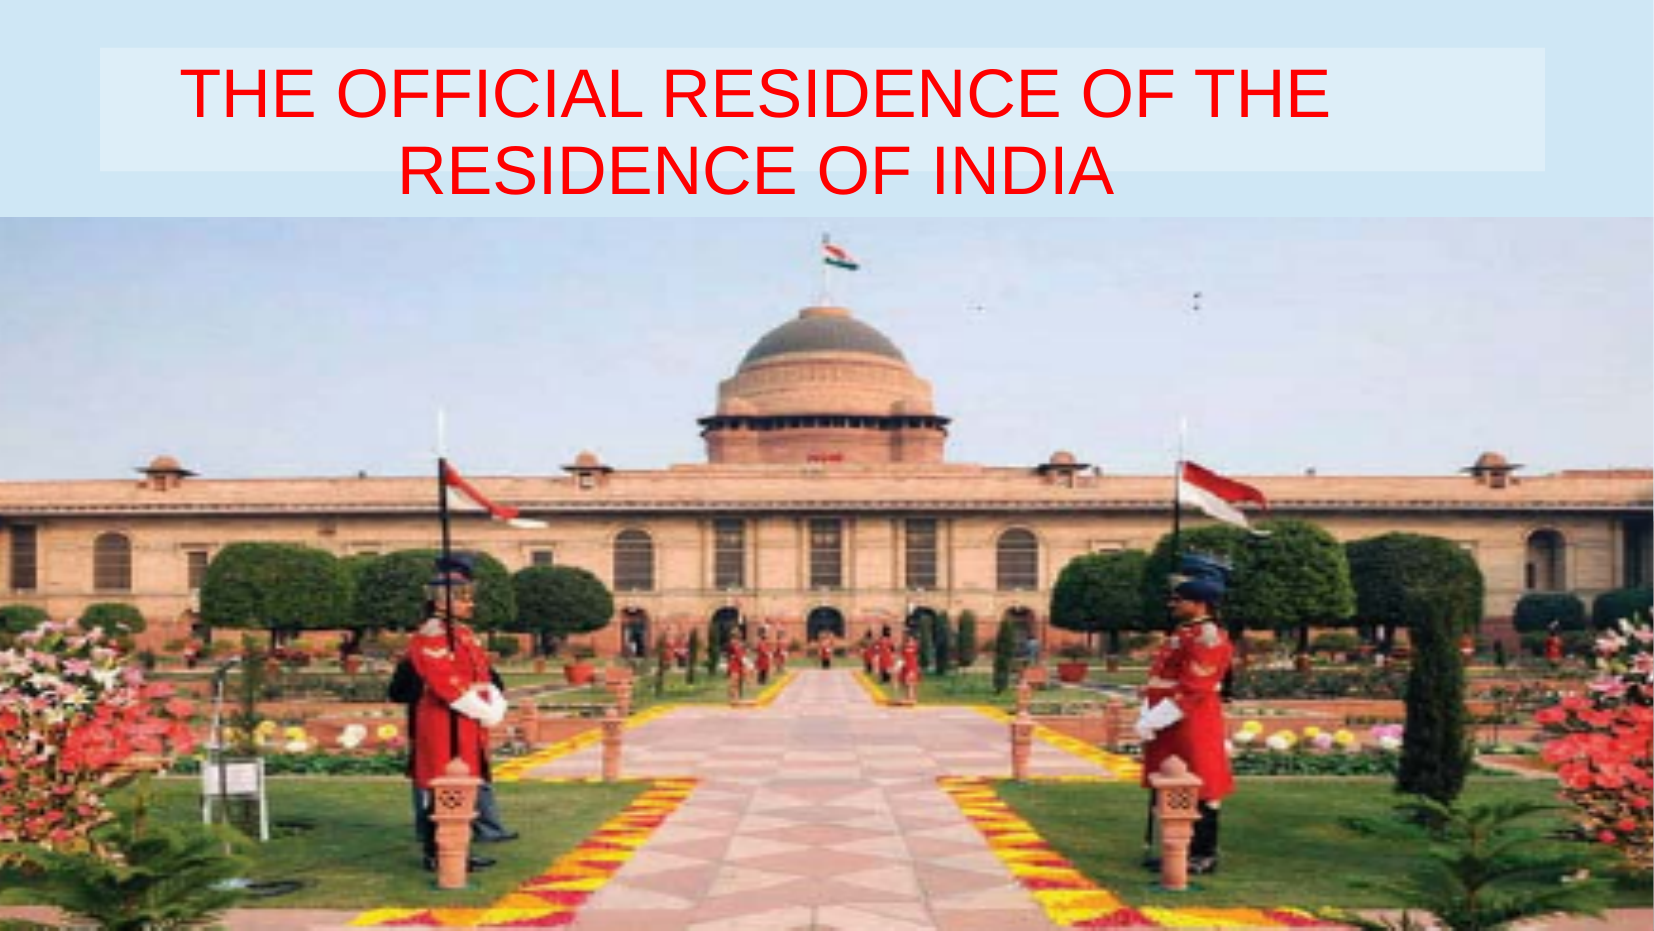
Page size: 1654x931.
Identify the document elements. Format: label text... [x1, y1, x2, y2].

title THE OFFICIAL RESIDENCE OF THE RESIDENCE OF INDIA [11, 54, 1501, 211]
picture [0, 217, 1654, 931]
